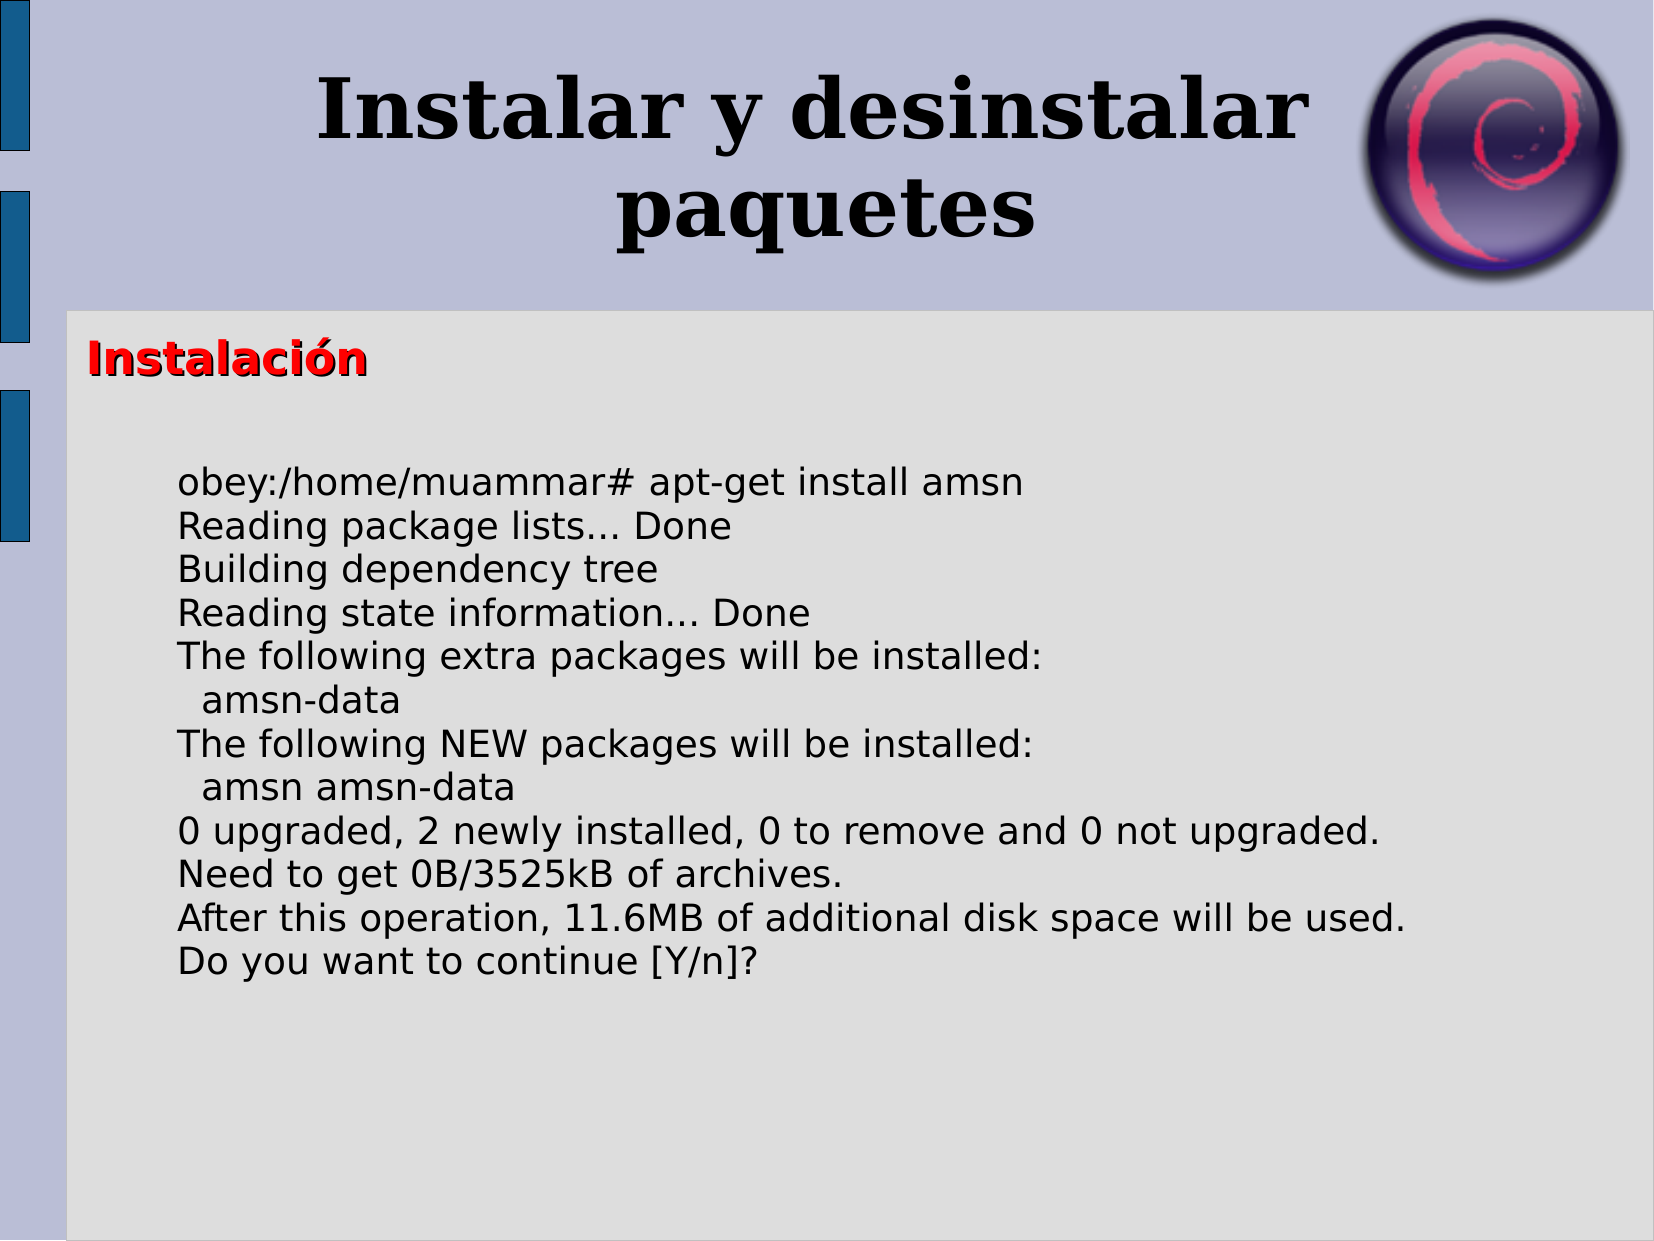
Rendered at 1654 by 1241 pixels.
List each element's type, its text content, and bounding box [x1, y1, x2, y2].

text_box Instalación [70, 324, 1241, 393]
text_box obey:/home/muammar# apt-get install amsn Reading package lists... Done Building dependency tree Reading state information... Done The following extra packages will be installed: amsn-data The following NEW packages will be installed: amsn amsn-data 0 upgraded, 2 newly installed, 0 to remove and 0 not upgraded. Need to get 0B/3525kB of archives. After this operation, 11.6MB of additional disk space will be used. Do you want to continue [Y/n]? [162, 453, 1424, 991]
picture [1334, 5, 1630, 302]
text_box Instalar y desinstalar paquetes [59, 53, 1334, 264]
